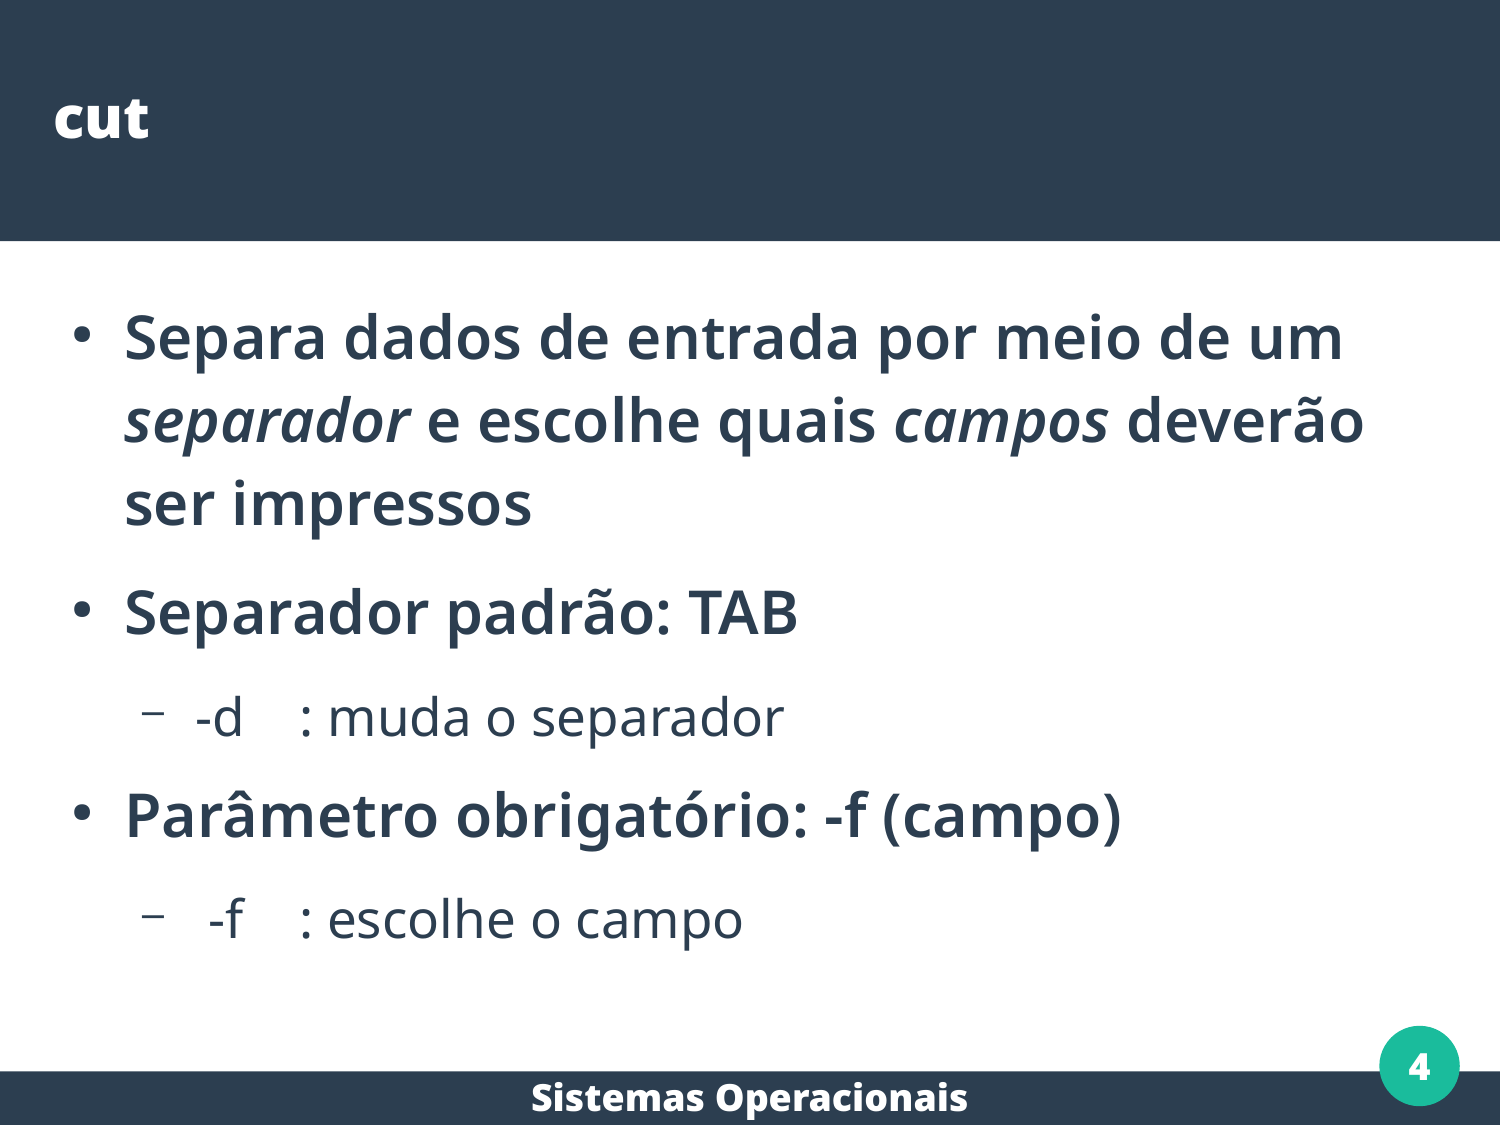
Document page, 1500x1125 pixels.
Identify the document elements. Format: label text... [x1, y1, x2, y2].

list Separa dados de entrada por meio de um separador e escolhe quais campos deverão ser impressos Separador padrão: TAB -d : muda o separador Parâmetro obrigatório: -f (campo) -f : escolhe o campo [53, 294, 1447, 1045]
title cut [53, 44, 1447, 188]
